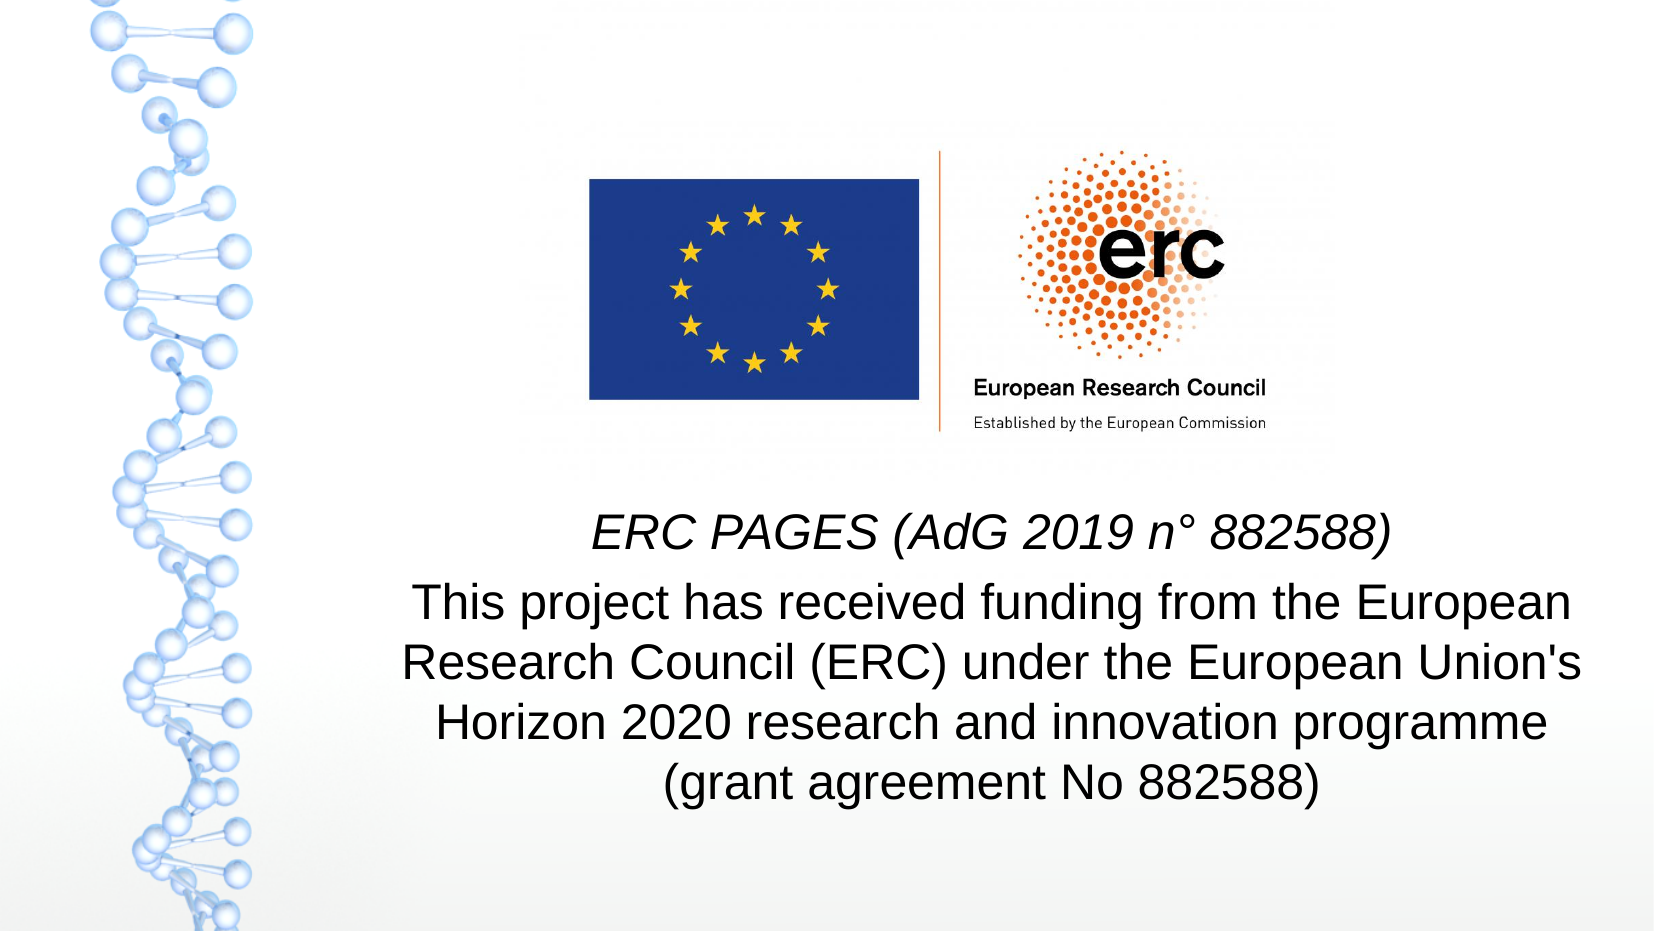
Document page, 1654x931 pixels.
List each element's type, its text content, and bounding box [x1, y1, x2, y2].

picture [0, 0, 1654, 931]
text_box ERC PAGES (AdG 2019 n° 882588) This project has received funding from the European Research Council (ERC) under the European Union's Horizon 2020 research and innovation programme (grant agreement No 882588) [372, 484, 1613, 841]
